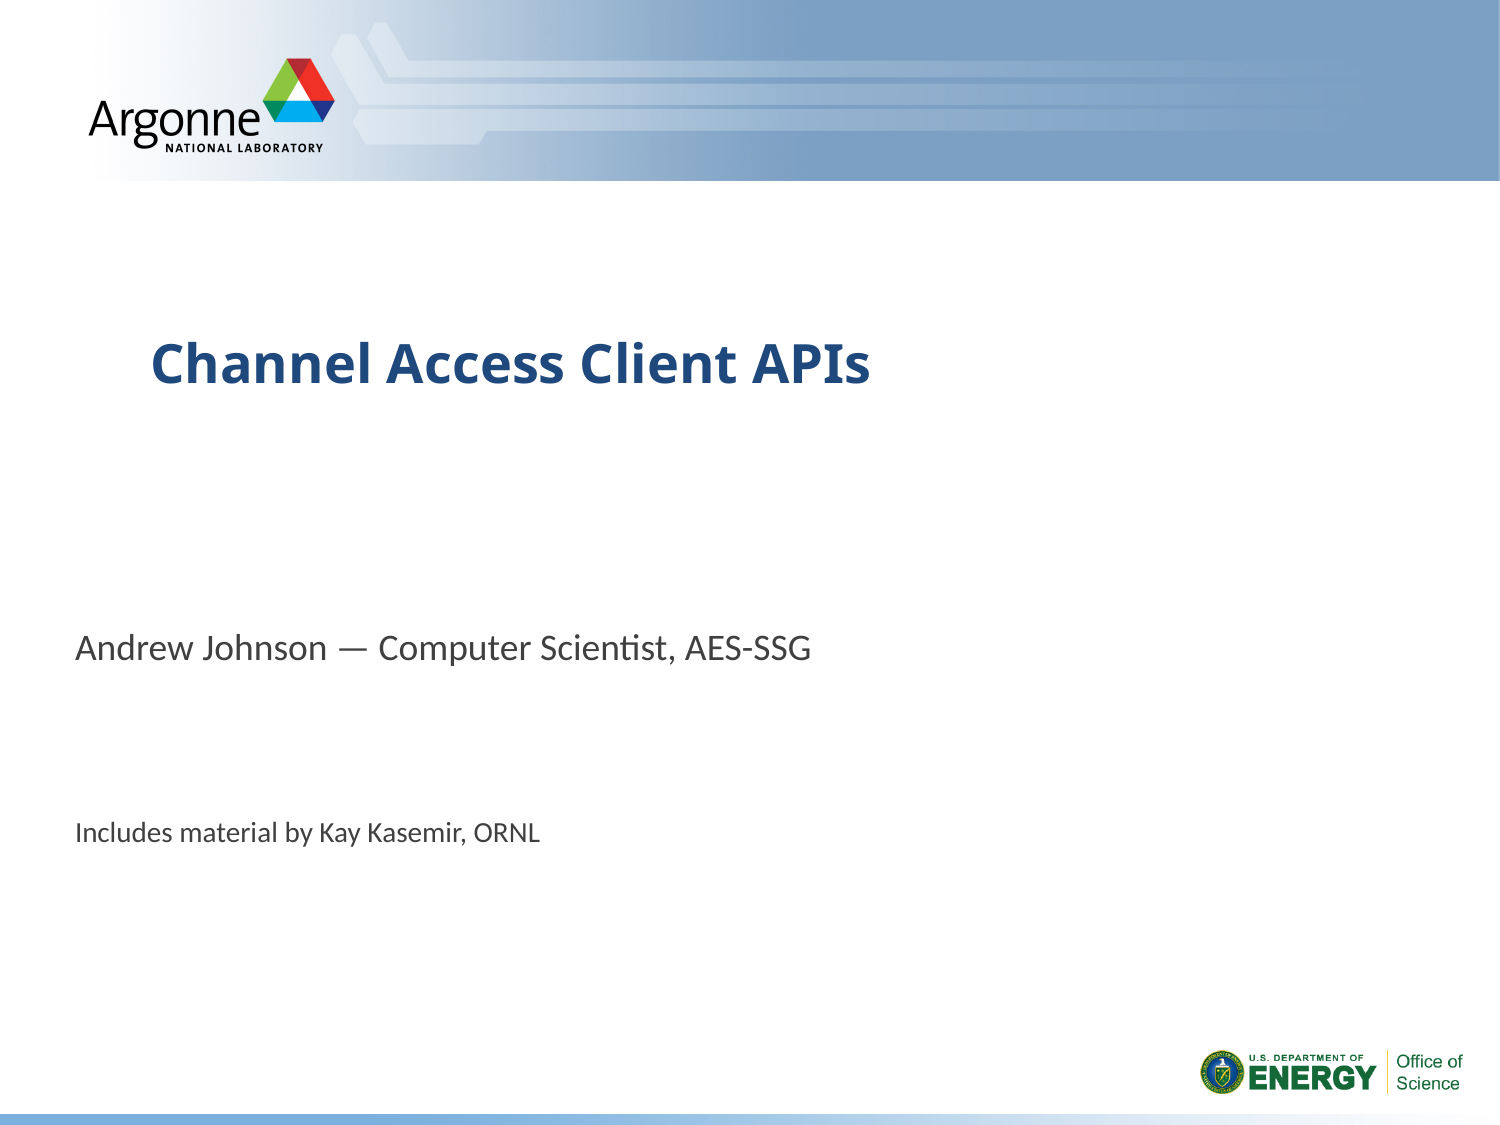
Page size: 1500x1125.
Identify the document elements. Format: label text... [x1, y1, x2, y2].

picture [1200, 1050, 1463, 1094]
title Channel Access Client APIs [150, 281, 1327, 443]
picture [0, 1114, 1500, 1125]
picture [0, 0, 1500, 182]
subtitle Andrew Johnson — Computer Scientist, AES-SSG Includes material by Kay Kasemir, ORNL [75, 482, 1425, 999]
